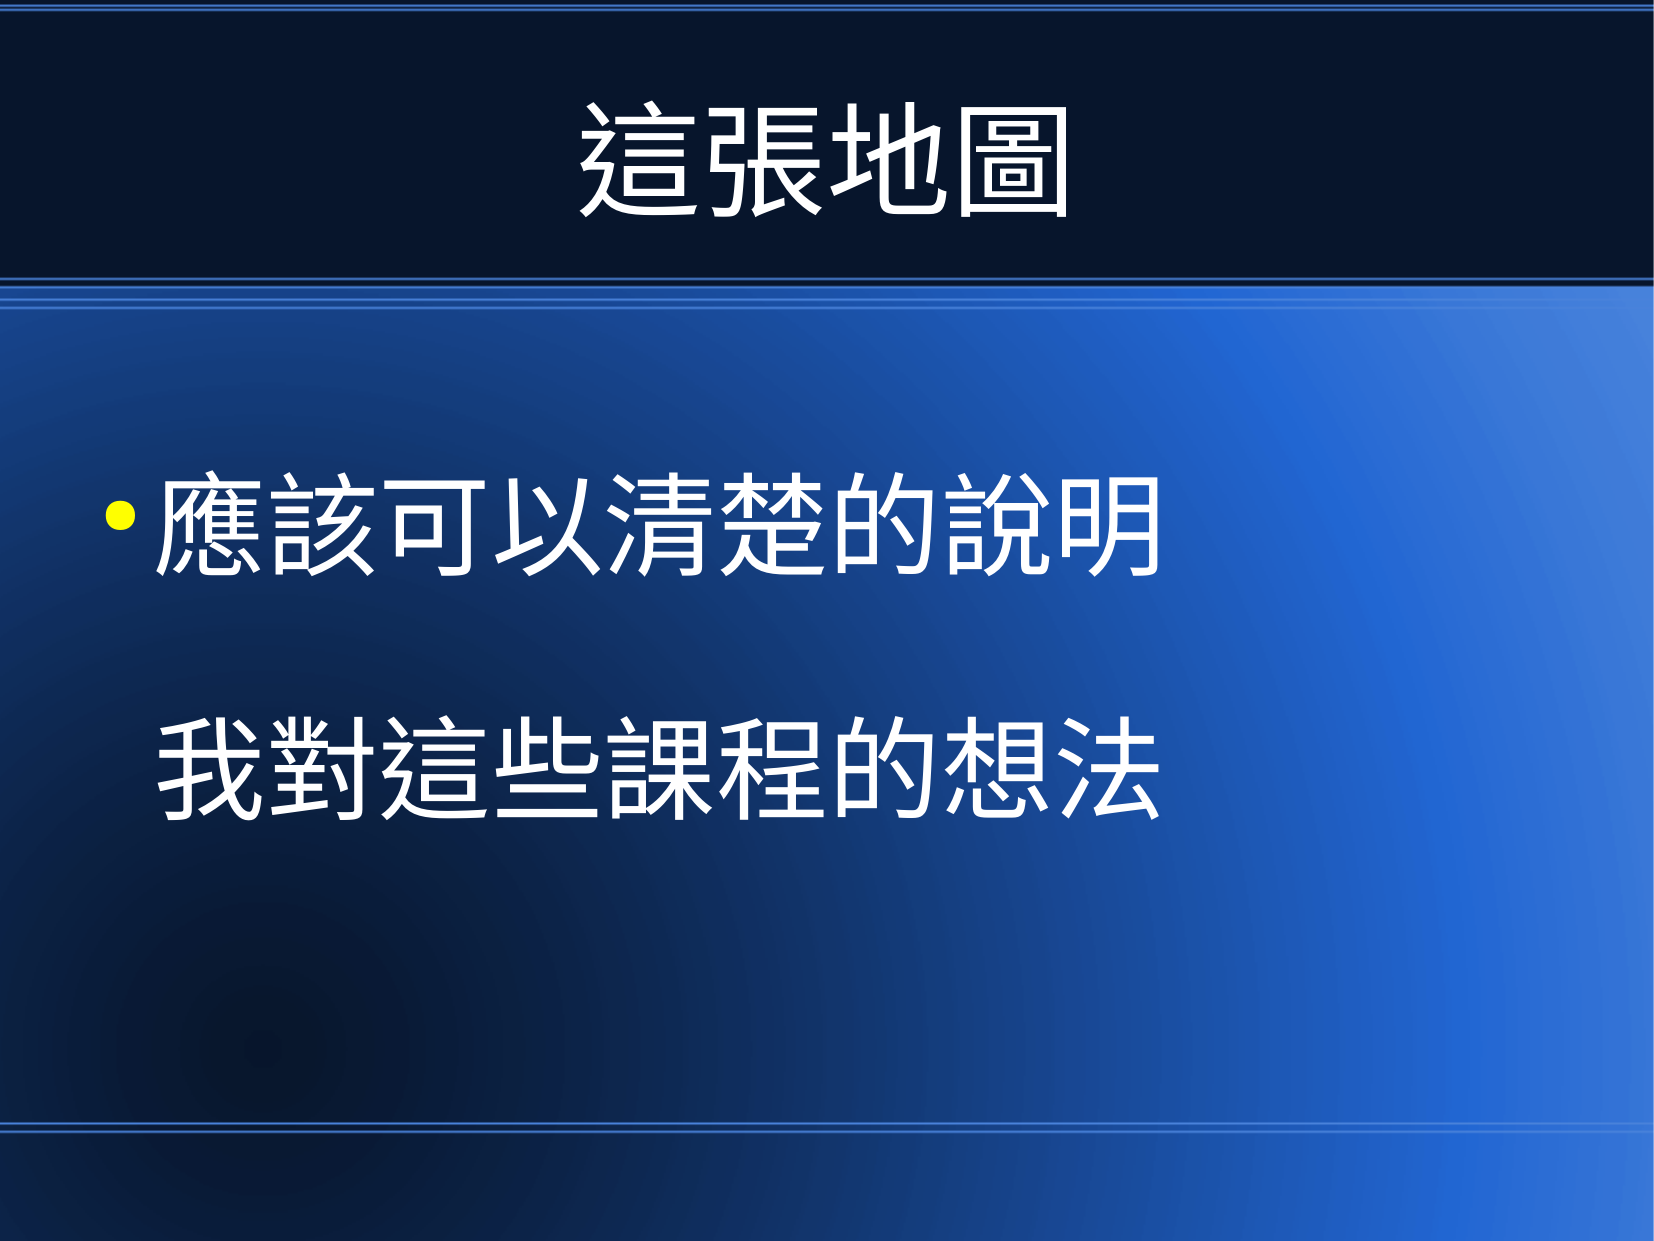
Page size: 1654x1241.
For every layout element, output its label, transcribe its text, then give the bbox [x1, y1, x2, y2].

list 應該可以清楚的說明 我對這些課程的想法 [82, 355, 1571, 1241]
title 這張地圖 [82, 49, 1571, 257]
picture [0, 0, 1654, 1241]
